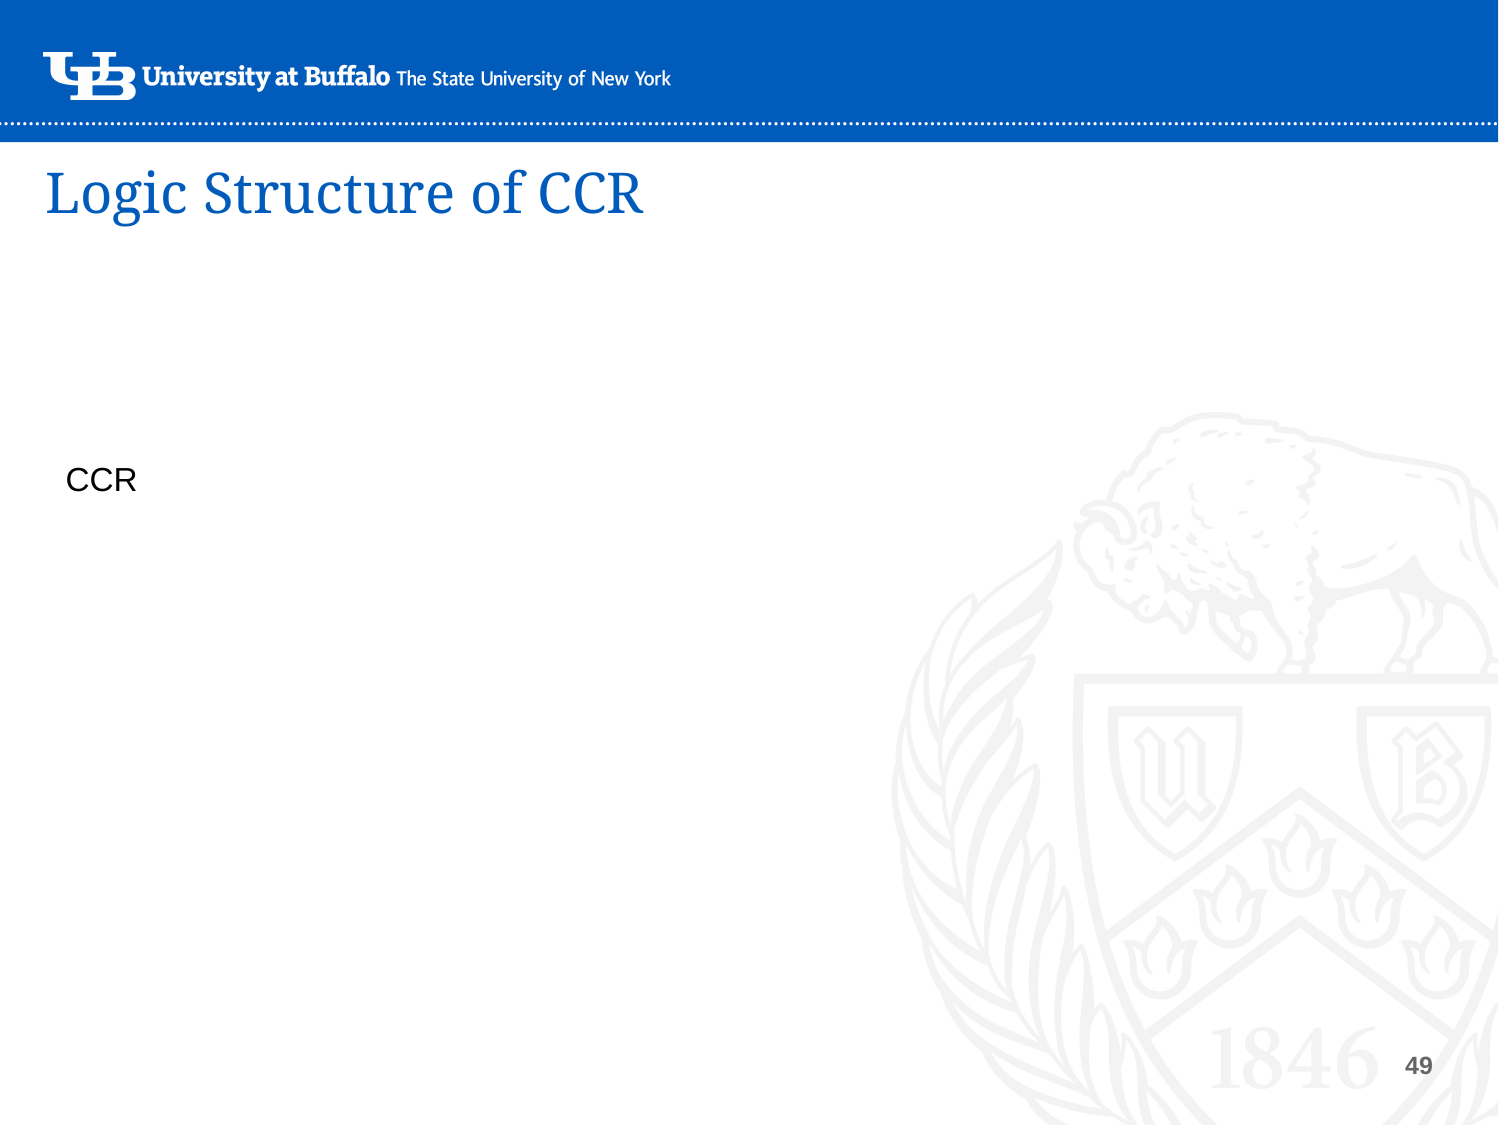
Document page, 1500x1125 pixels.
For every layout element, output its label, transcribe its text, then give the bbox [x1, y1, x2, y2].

picture [0, 0, 1499, 1125]
title Logic Structure of CCR [30, 153, 1387, 233]
text_box CCR [56, 457, 147, 503]
